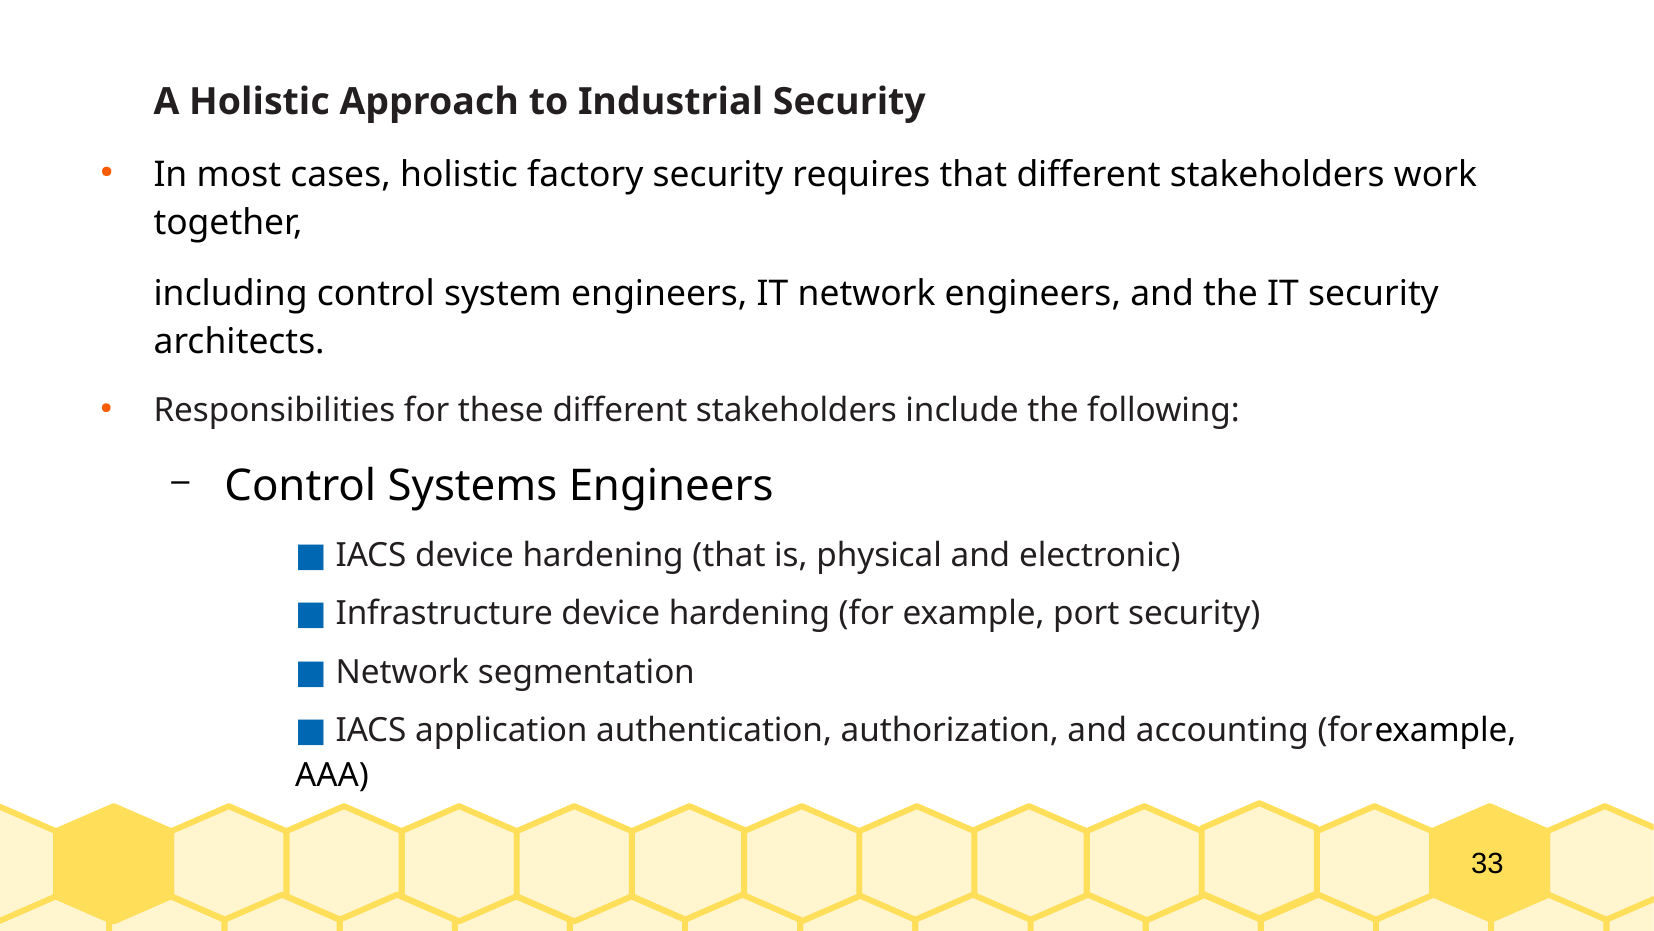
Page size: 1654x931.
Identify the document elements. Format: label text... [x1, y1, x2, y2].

list A Holistic Approach to Industrial Security In most cases, holistic factory security requires that different stakeholders work together, including control system engineers, IT network engineers, and the IT security architects. Responsibilities for these different stakeholders include the following: Control Systems Engineers ■ IACS device hardening (that is, physical and electronic) ■ Infrastructure device hardening (for example, port security) ■ Network segmentation ■ IACS application authentication, authorization, and accounting (forexample, AAA) [82, 75, 1571, 901]
